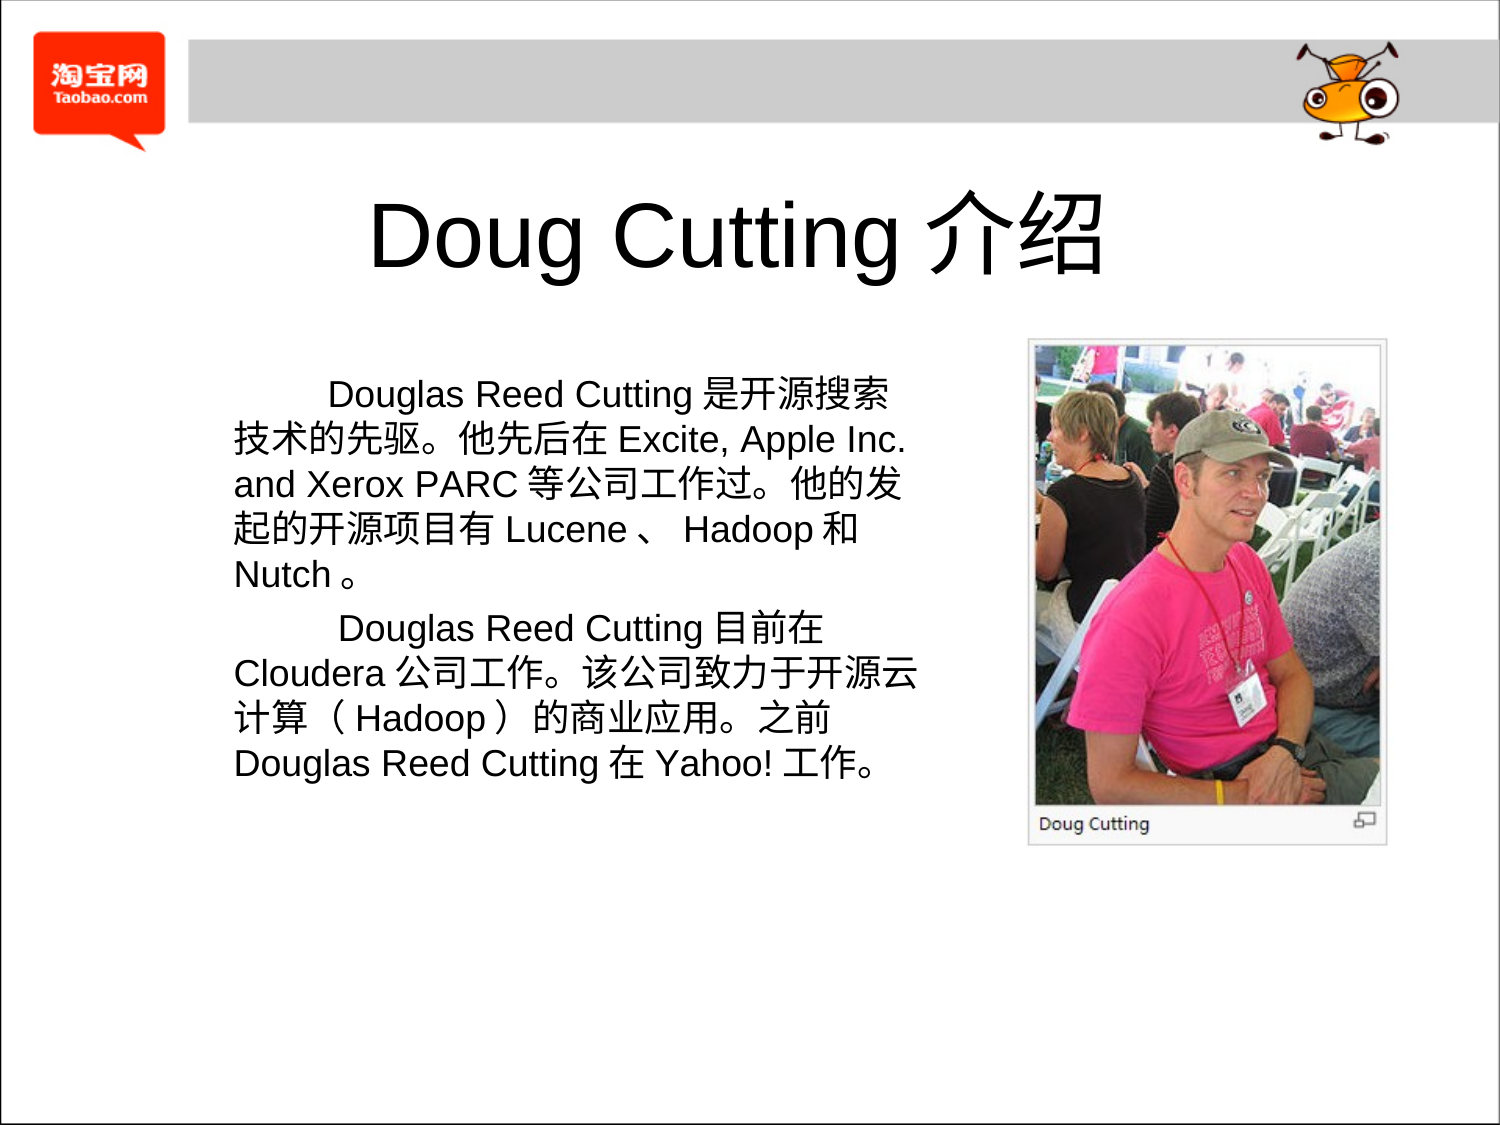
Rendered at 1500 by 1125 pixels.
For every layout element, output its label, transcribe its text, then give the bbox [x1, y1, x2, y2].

title Doug Cutting介绍 [62, 137, 1413, 325]
picture [0, 0, 1500, 1125]
list Douglas Reed Cutting是开源搜索技术的先驱。他先后在Excite, Apple Inc. and Xerox PARC等公司工作过。他的发起的开源项目有Lucene、Hadoop和Nutch。 Douglas Reed Cutting目前在Cloudera公司工作。该公司致力于开源云计算（Hadoop）的商业应用。之前Douglas Reed Cutting在Yahoo!工作。 [162, 362, 938, 993]
